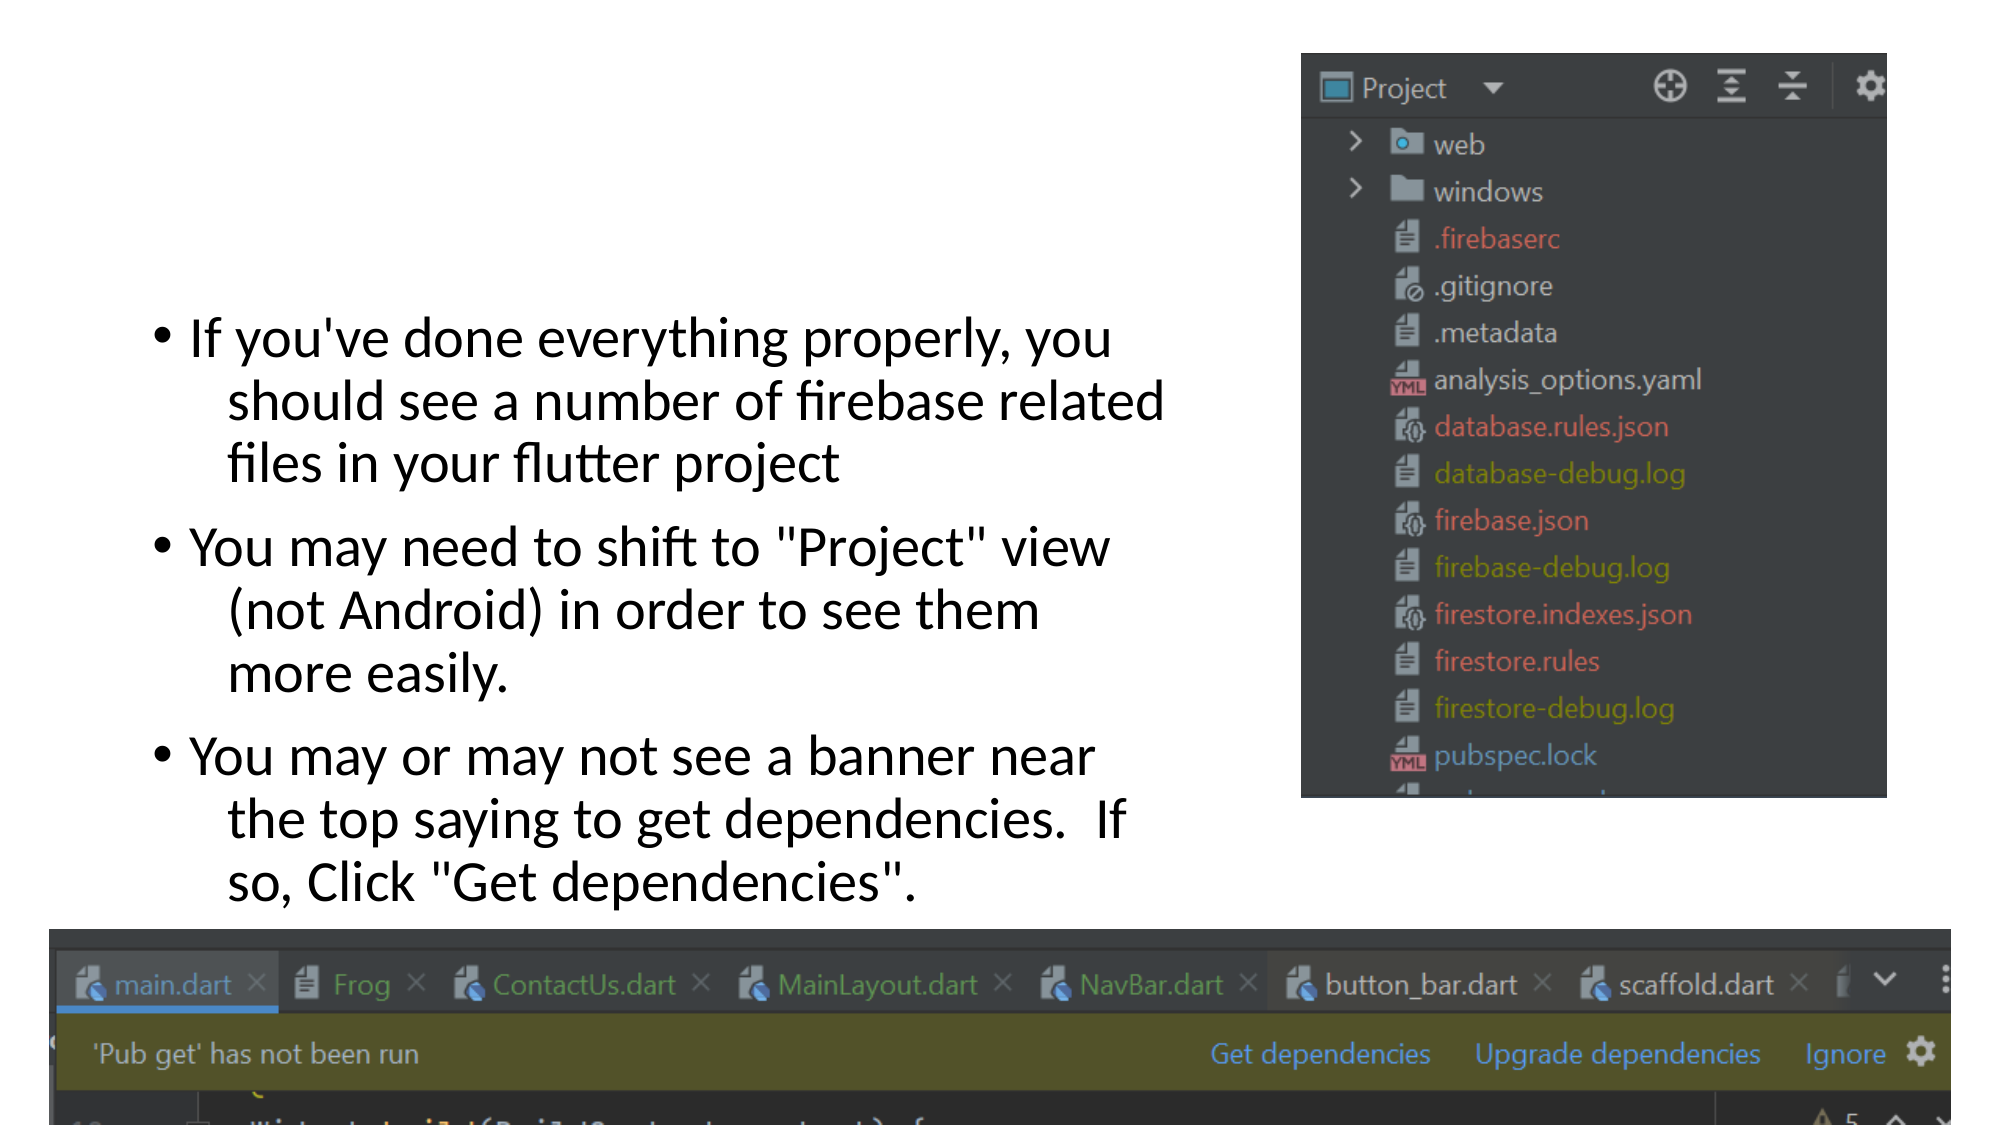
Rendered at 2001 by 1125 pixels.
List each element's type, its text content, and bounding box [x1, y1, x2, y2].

list If you've done everything properly, you should see a number of firebase related files in your flutter project You may need to shift to "Project" view (not Android) in order to see them more easily. You may or may not see a banner near the top saying to get dependencies. If so, Click "Get dependencies". [137, 299, 1196, 929]
picture [1301, 53, 1887, 798]
picture [49, 929, 1951, 1125]
